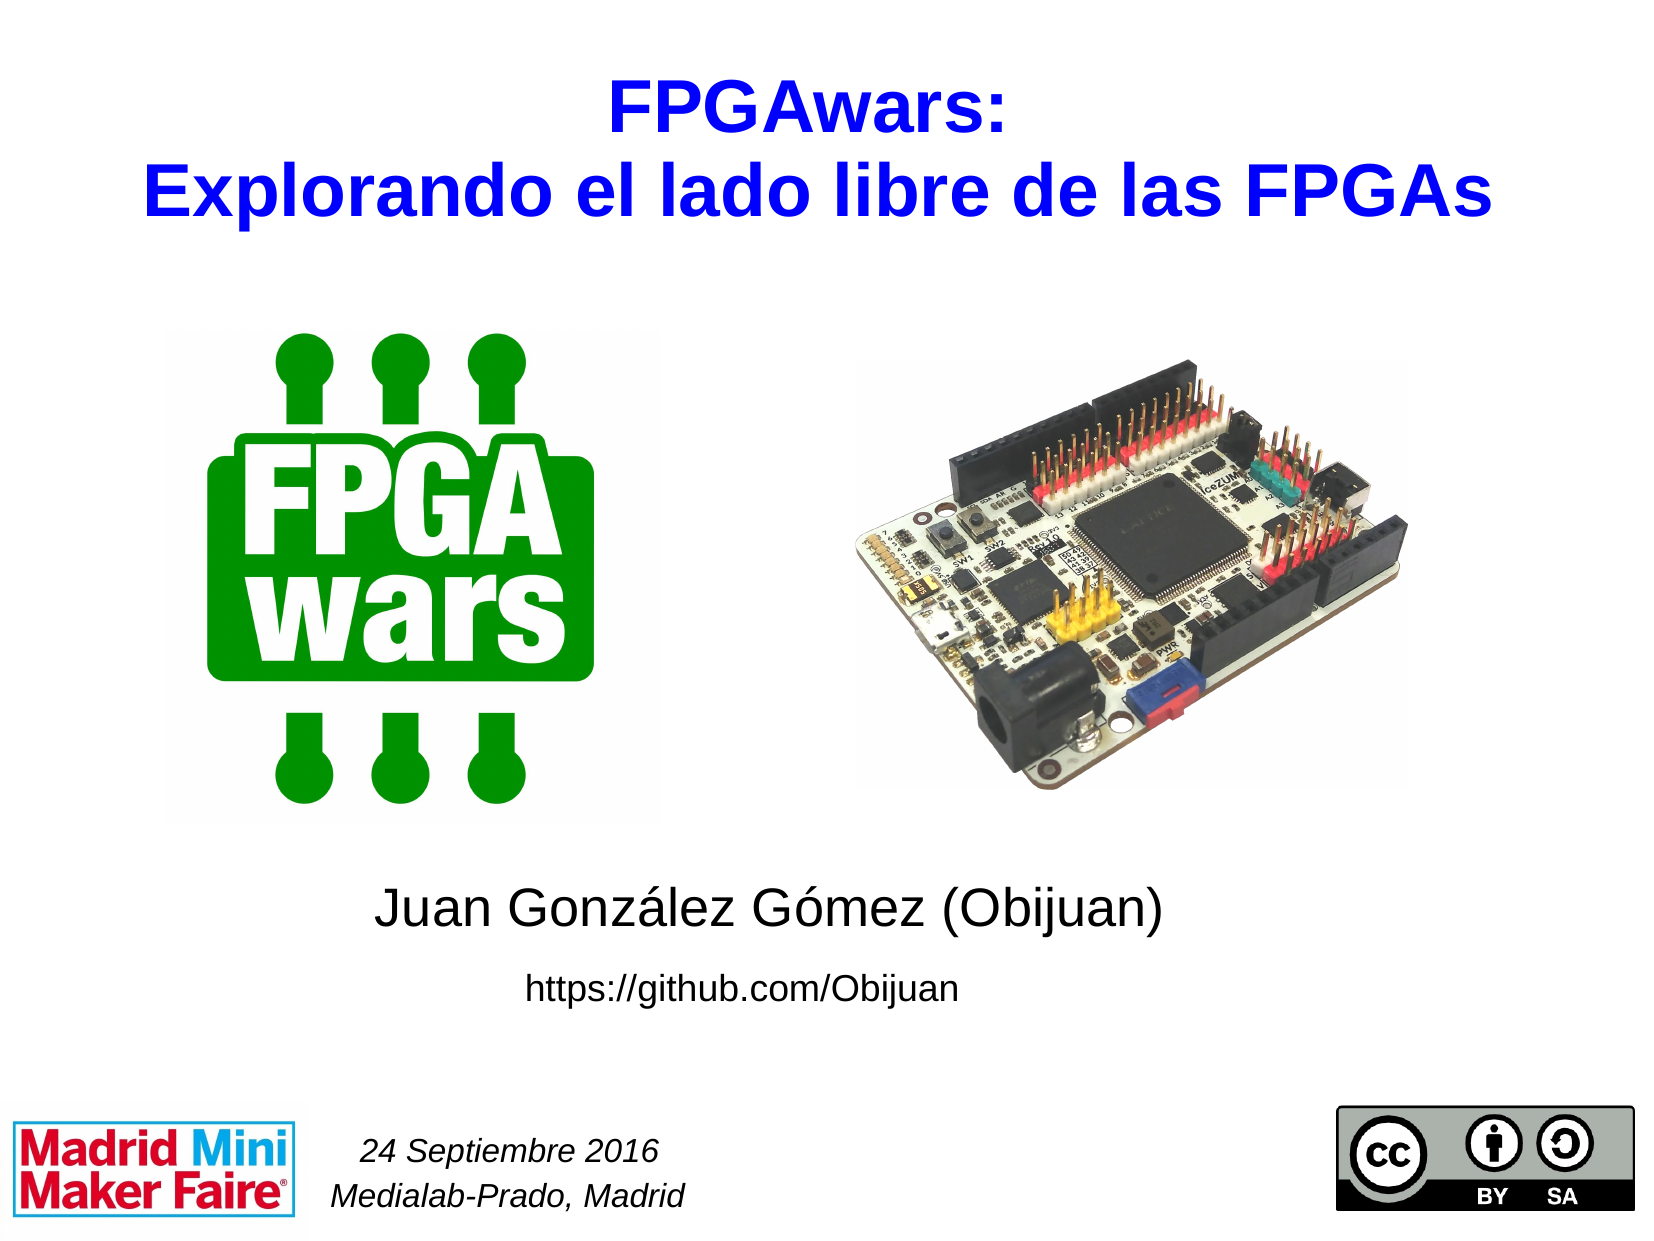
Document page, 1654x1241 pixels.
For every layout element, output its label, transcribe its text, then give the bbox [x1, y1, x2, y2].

picture [165, 330, 661, 826]
text_box https://github.com/Obijuan [510, 960, 975, 1017]
text_box Medialab-Prado, Madrid [315, 1170, 781, 1227]
text_box 24 Septiembre 2016 [345, 1125, 810, 1182]
picture [855, 359, 1408, 790]
text_box Juan González Gómez (Obijuan) [360, 870, 1201, 961]
picture [1336, 1094, 1636, 1221]
title FPGAwars: Explorando el lado libre de las FPGAs [75, 45, 1564, 253]
picture [0, 1101, 309, 1241]
